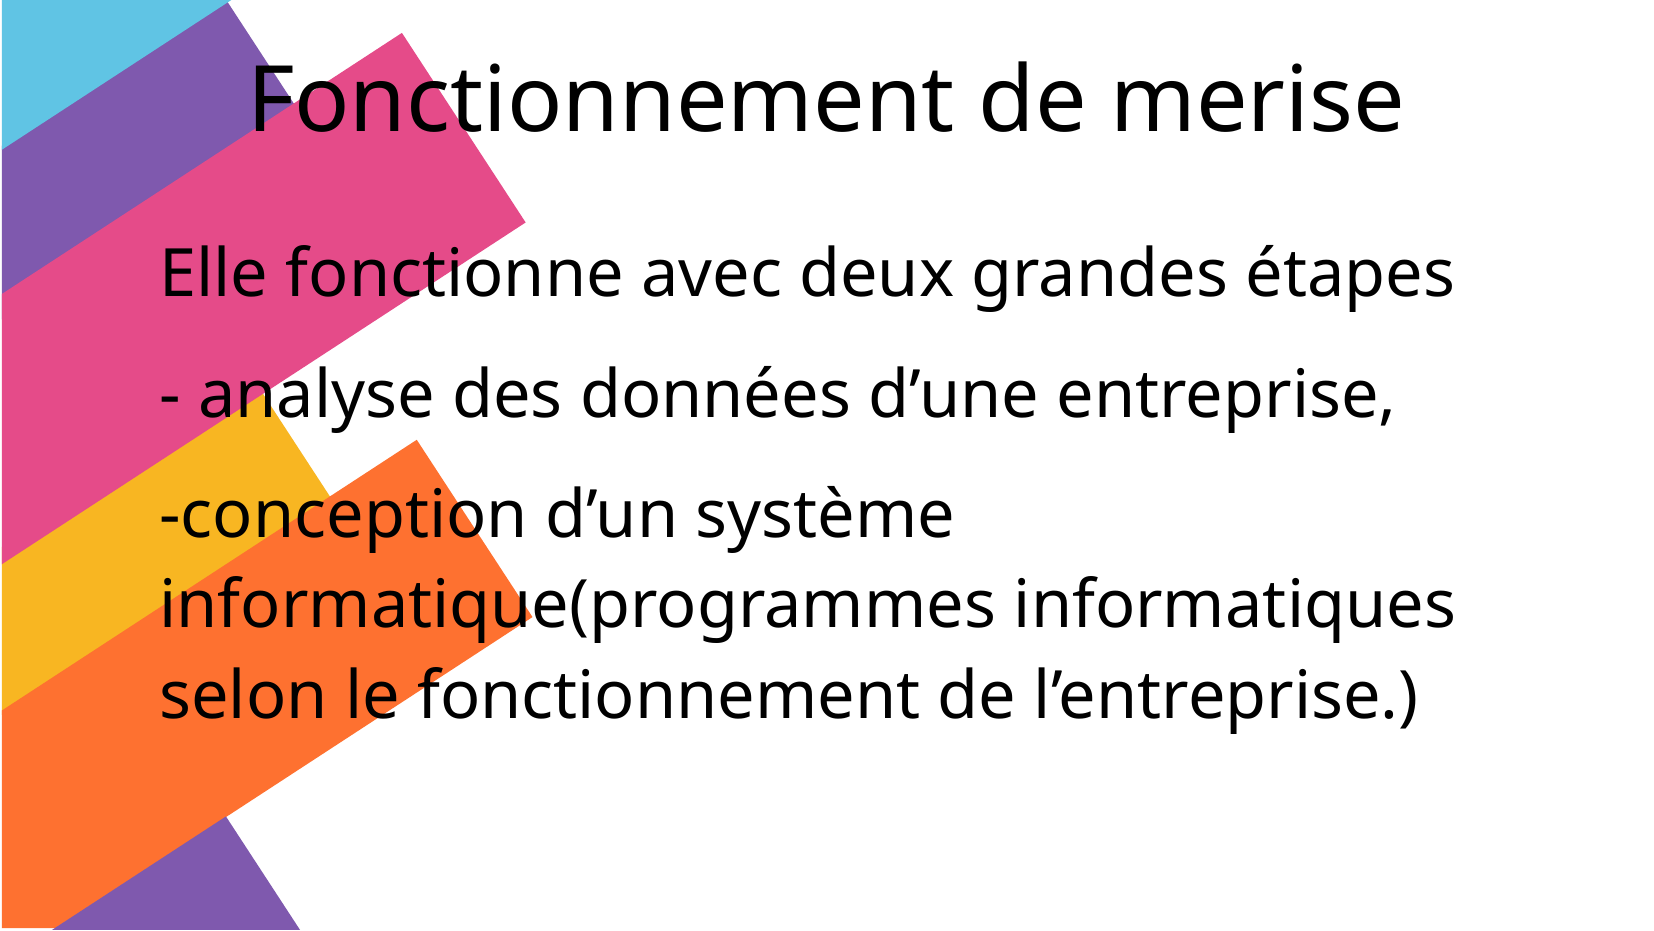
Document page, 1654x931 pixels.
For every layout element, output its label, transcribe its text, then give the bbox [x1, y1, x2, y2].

list Elle fonctionne avec deux grandes étapes - analyse des données d’une entreprise, -conception d’un système informatique(programmes informatiques selon le fonctionnement de l’entreprise.) [88, 225, 1625, 931]
title Fonctionnement de merise [29, 42, 1625, 150]
